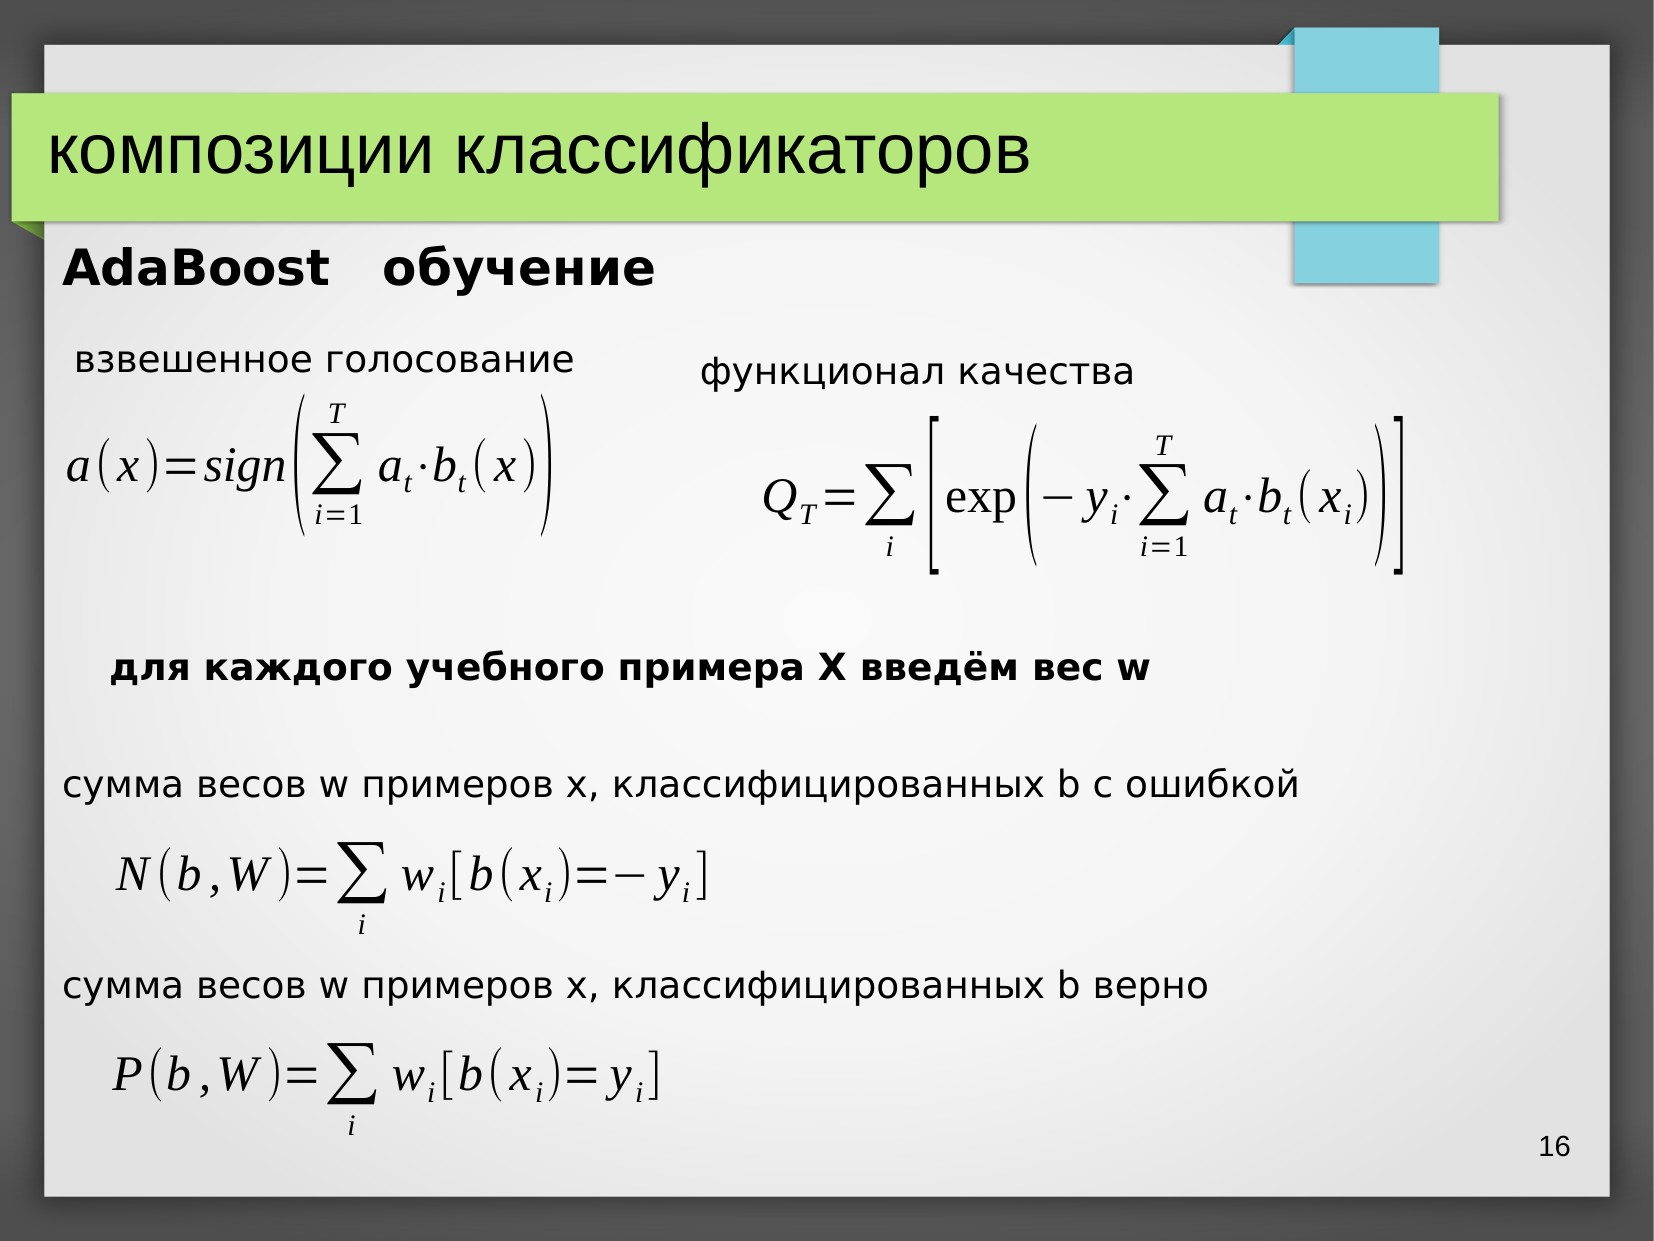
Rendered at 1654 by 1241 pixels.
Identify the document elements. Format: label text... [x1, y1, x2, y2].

chart [755, 413, 1413, 578]
title композиции классификаторов [47, 109, 1501, 189]
chart [59, 413, 562, 539]
text_box функционал качества [685, 342, 1583, 414]
text_box сумма весов w примеров x, классифицированных b с ошибкой [47, 755, 1512, 815]
chart [102, 1039, 674, 1142]
text_box AdaBoost обучение [47, 231, 768, 305]
text_box для каждого учебного примера X введём вес w [94, 637, 1241, 697]
text_box сумма весов w примеров x, классифицированных b верно [47, 956, 1512, 1016]
text_box взвешенное голосование [59, 330, 686, 413]
chart [106, 838, 715, 941]
picture [0, 0, 1654, 1241]
